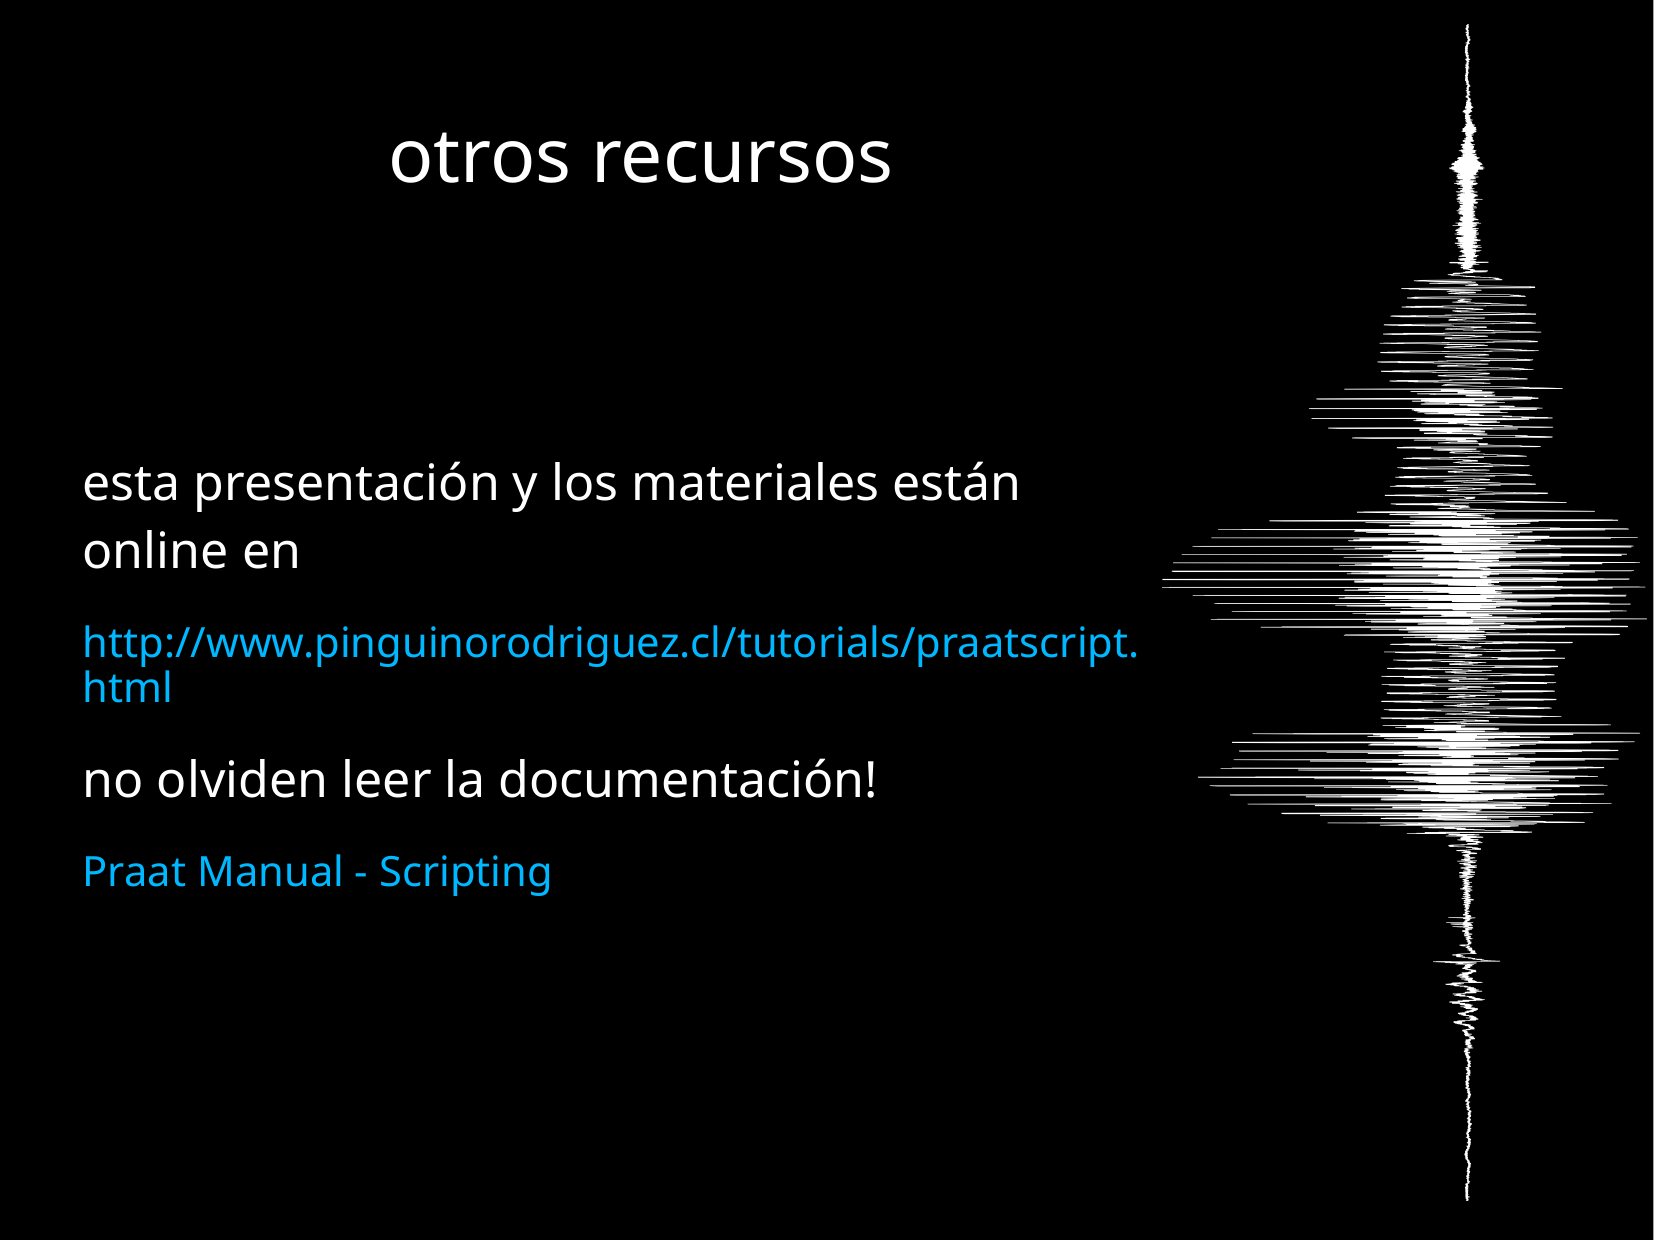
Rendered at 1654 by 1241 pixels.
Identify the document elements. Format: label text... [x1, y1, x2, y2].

list esta presentación y los materiales están online en http://www.pinguinorodriguez.cl/tutorials/praatscript.html no olviden leer la documentación! Praat Manual - Scripting [82, 290, 1163, 1109]
picture [1162, 24, 1647, 1201]
title otros recursos [82, 49, 1201, 257]
